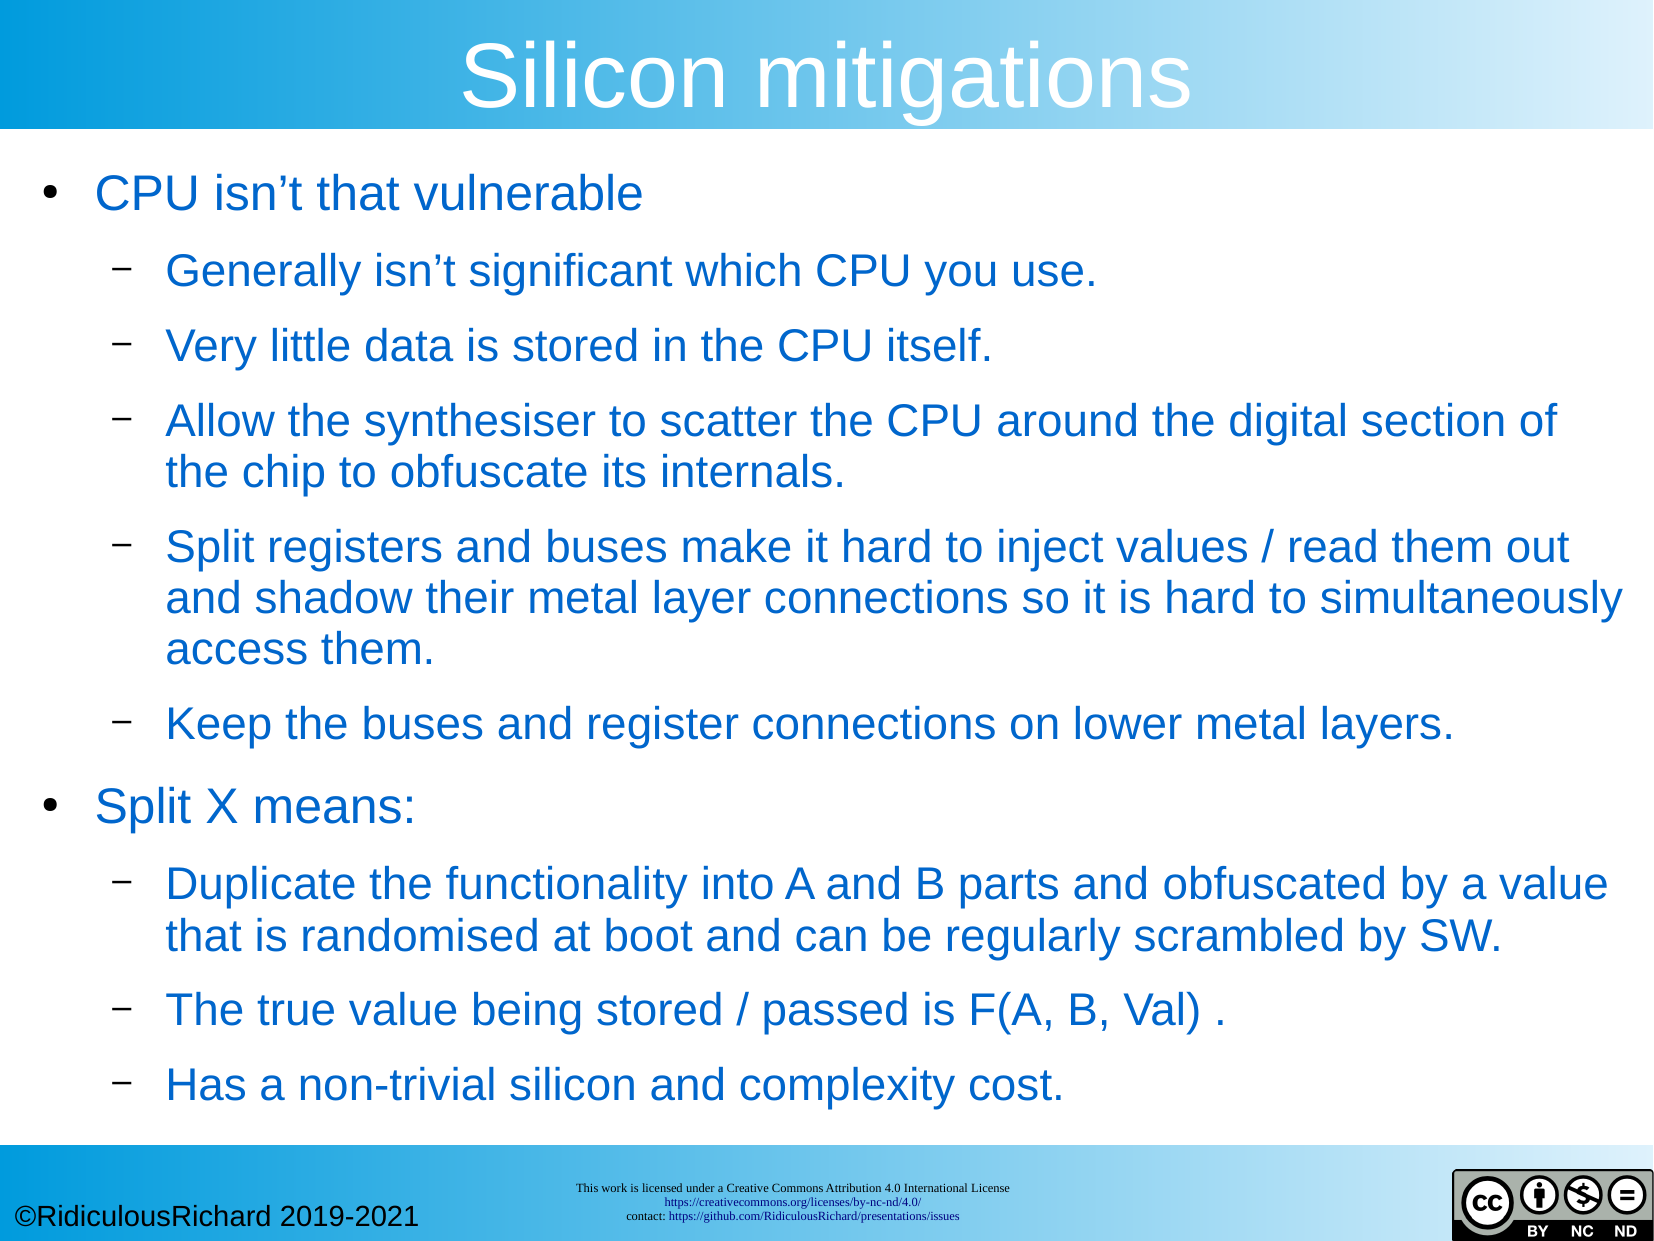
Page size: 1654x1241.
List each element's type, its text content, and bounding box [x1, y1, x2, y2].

picture [138, 1146, 142, 1241]
picture [1452, 1169, 1654, 1241]
list CPU isn’t that vulnerable Generally isn’t significant which CPU you use. Very little data is stored in the CPU itself. Allow the synthesiser to scatter the CPU around the digital section of the chip to obfuscate its internals. Split registers and buses make it hard to inject values / read them out and shadow their metal layer connections so it is hard to simultaneously access them. Keep the buses and register connections on lower metal layers. Split X means: Duplicate the functionality into A and B parts and obfuscated by a value that is randomised at boot and can be regularly scrambled by SW. The true value being stored / passed is F(A, B, Val) . Has a non-trivial silicon and complexity cost. [23, 165, 1630, 1123]
title Silicon mitigations [82, 23, 1571, 129]
